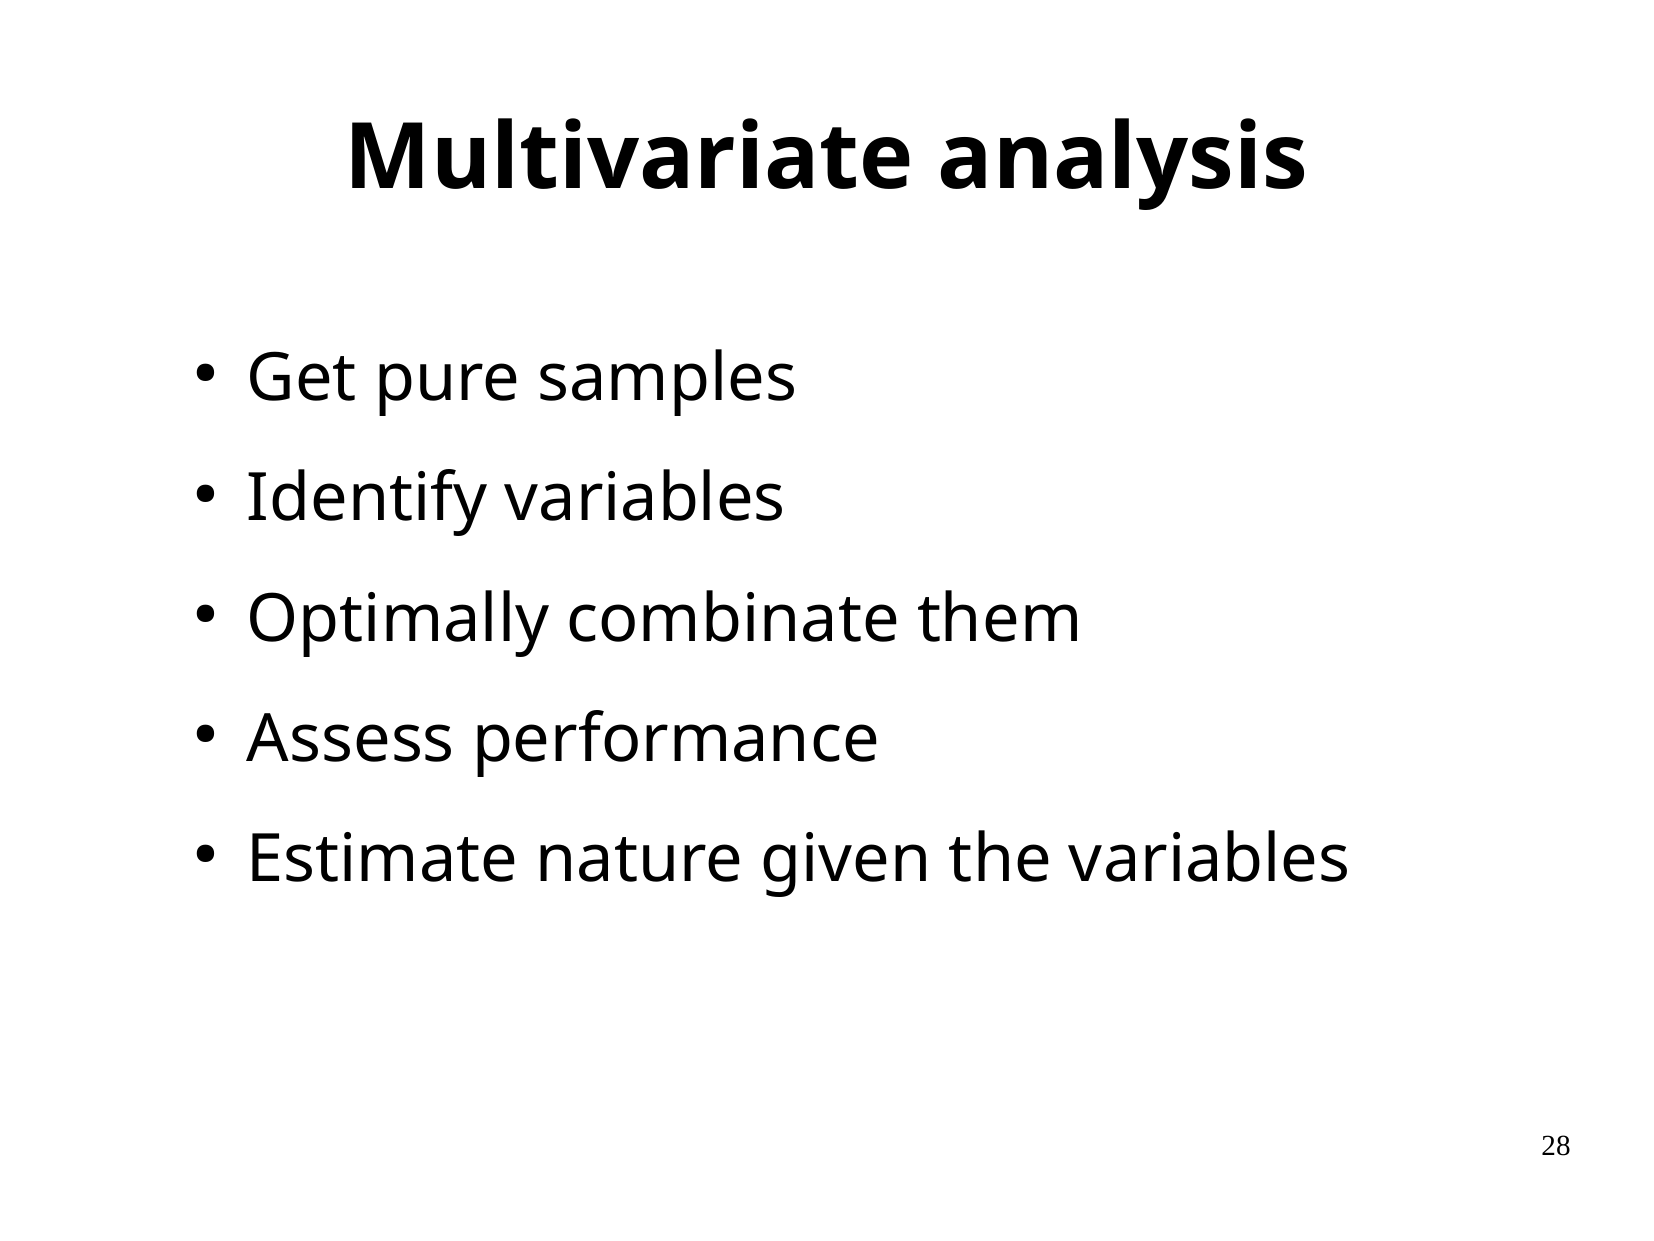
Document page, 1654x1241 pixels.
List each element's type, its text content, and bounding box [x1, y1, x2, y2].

list Get pure samples Identify variables Optimally combinate them Assess performance Estimate nature given the variables [175, 329, 1467, 1049]
title Multivariate analysis [82, 49, 1571, 257]
